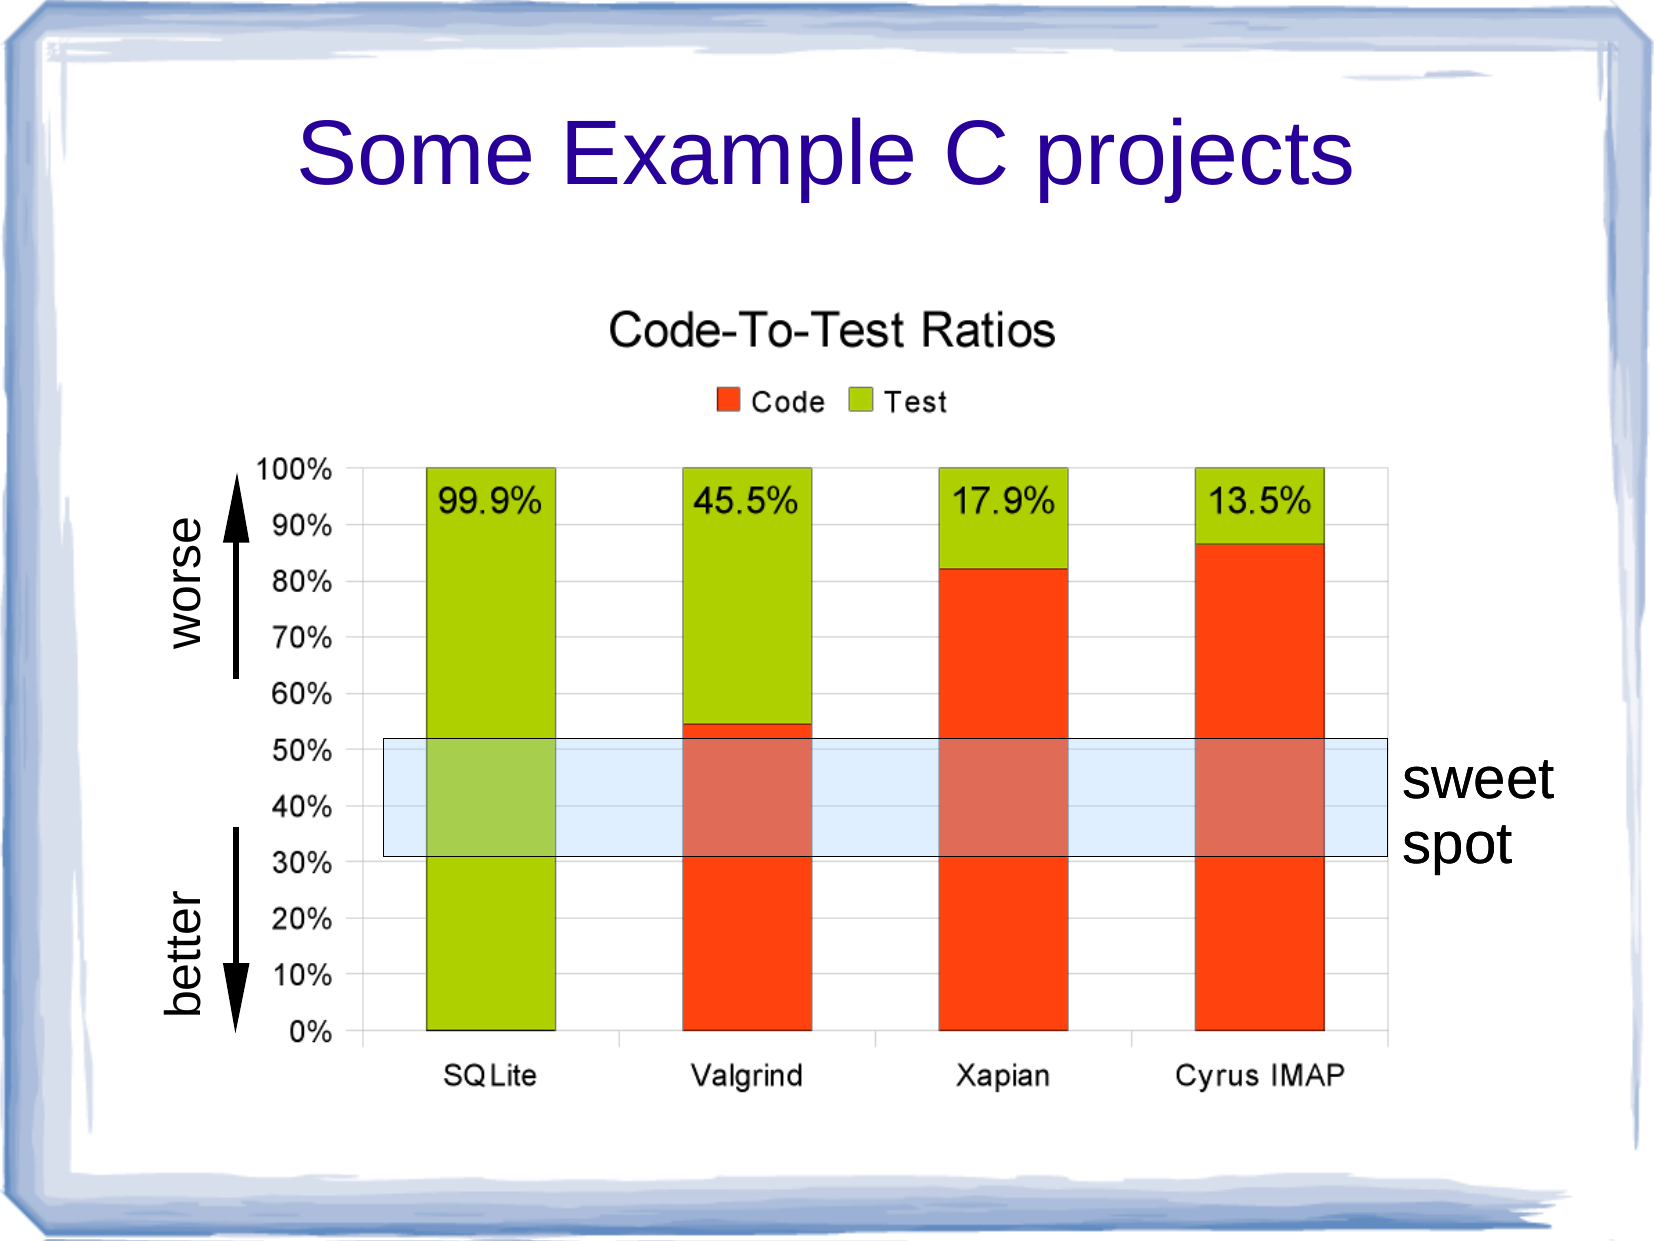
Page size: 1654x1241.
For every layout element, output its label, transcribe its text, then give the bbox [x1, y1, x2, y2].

text_box sweet spot [1387, 738, 1570, 884]
text_box better [147, 854, 222, 1034]
picture [0, 0, 1654, 1241]
text_box worse [147, 478, 221, 665]
title Some Example C projects [82, 49, 1571, 257]
text_box [383, 738, 1387, 857]
